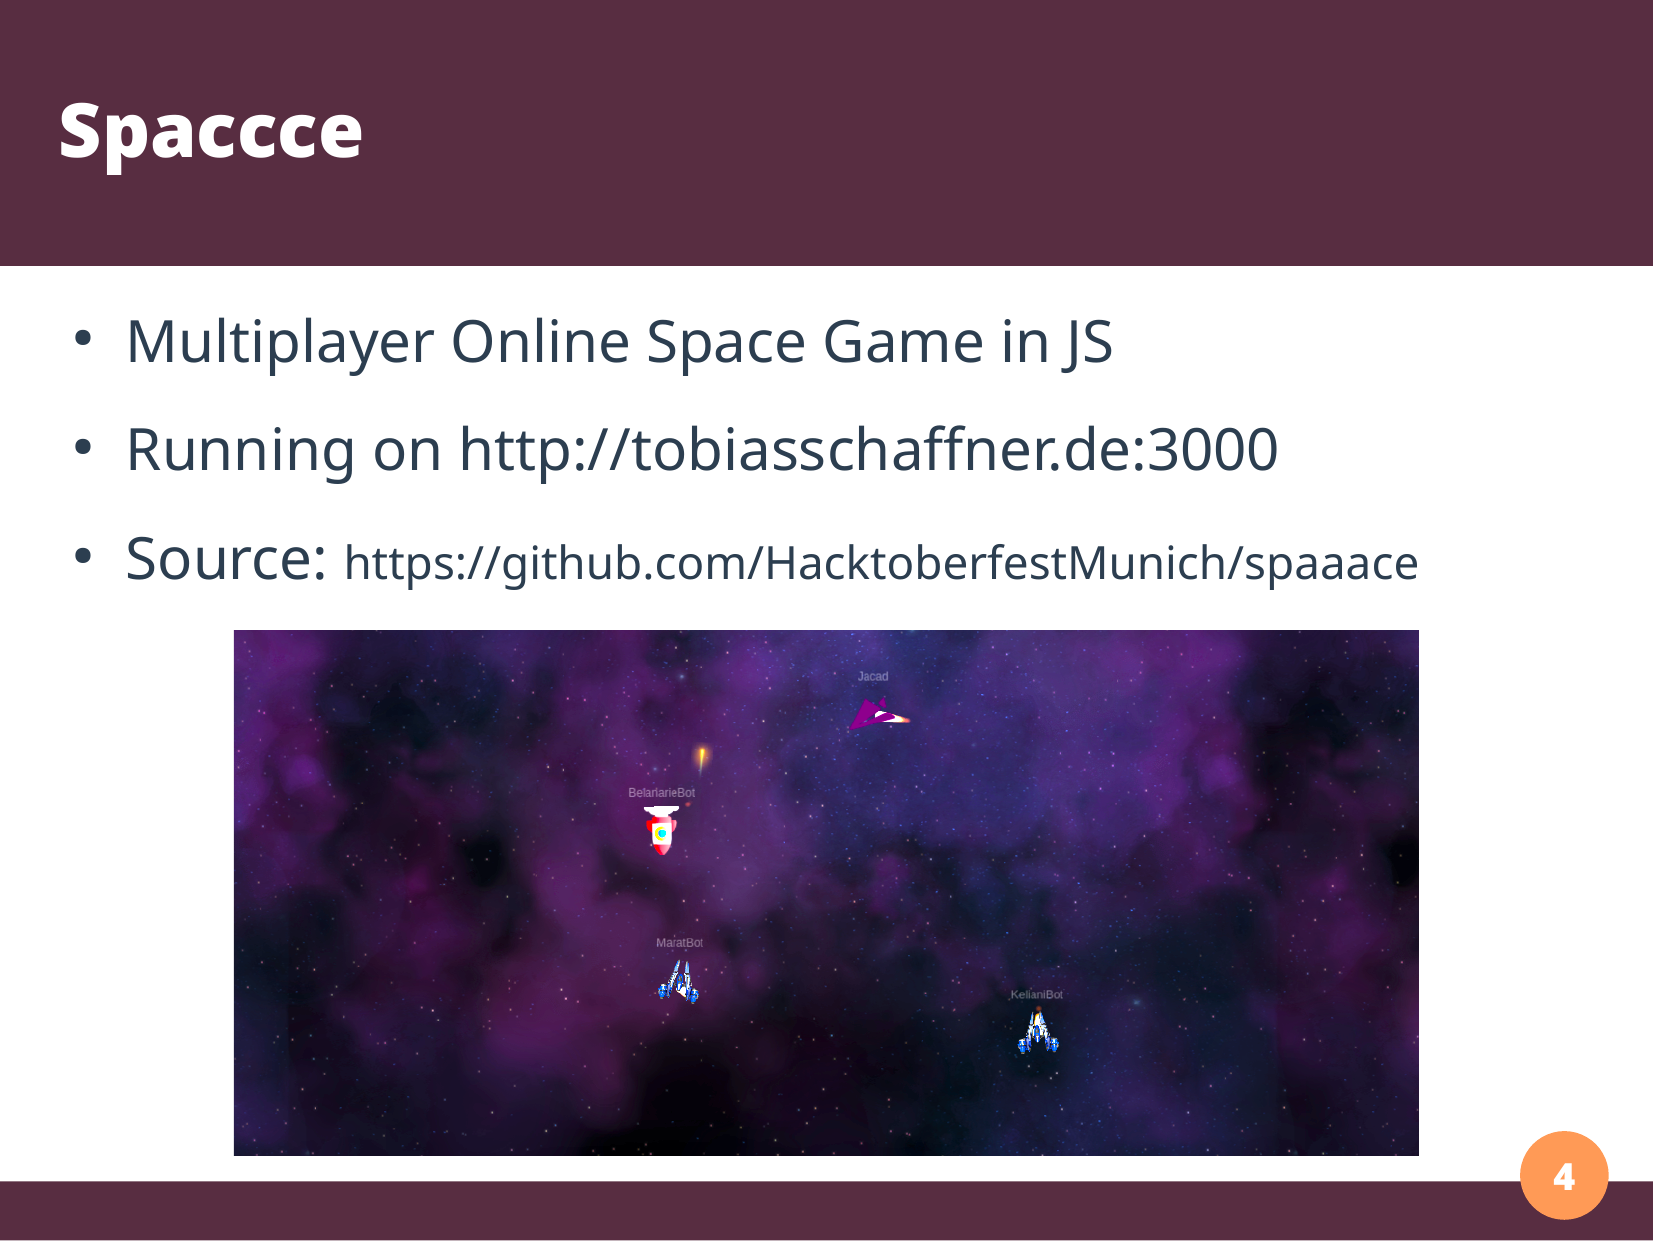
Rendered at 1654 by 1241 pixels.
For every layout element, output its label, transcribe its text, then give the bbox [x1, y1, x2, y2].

list Multiplayer Online Space Game in JS Running on http://tobiasschaffner.de:3000 Source: https://github.com/HacktoberfestMunich/spaaace [54, 299, 1590, 1127]
title Spaccce [58, 49, 1594, 207]
picture [233, 630, 1419, 1156]
